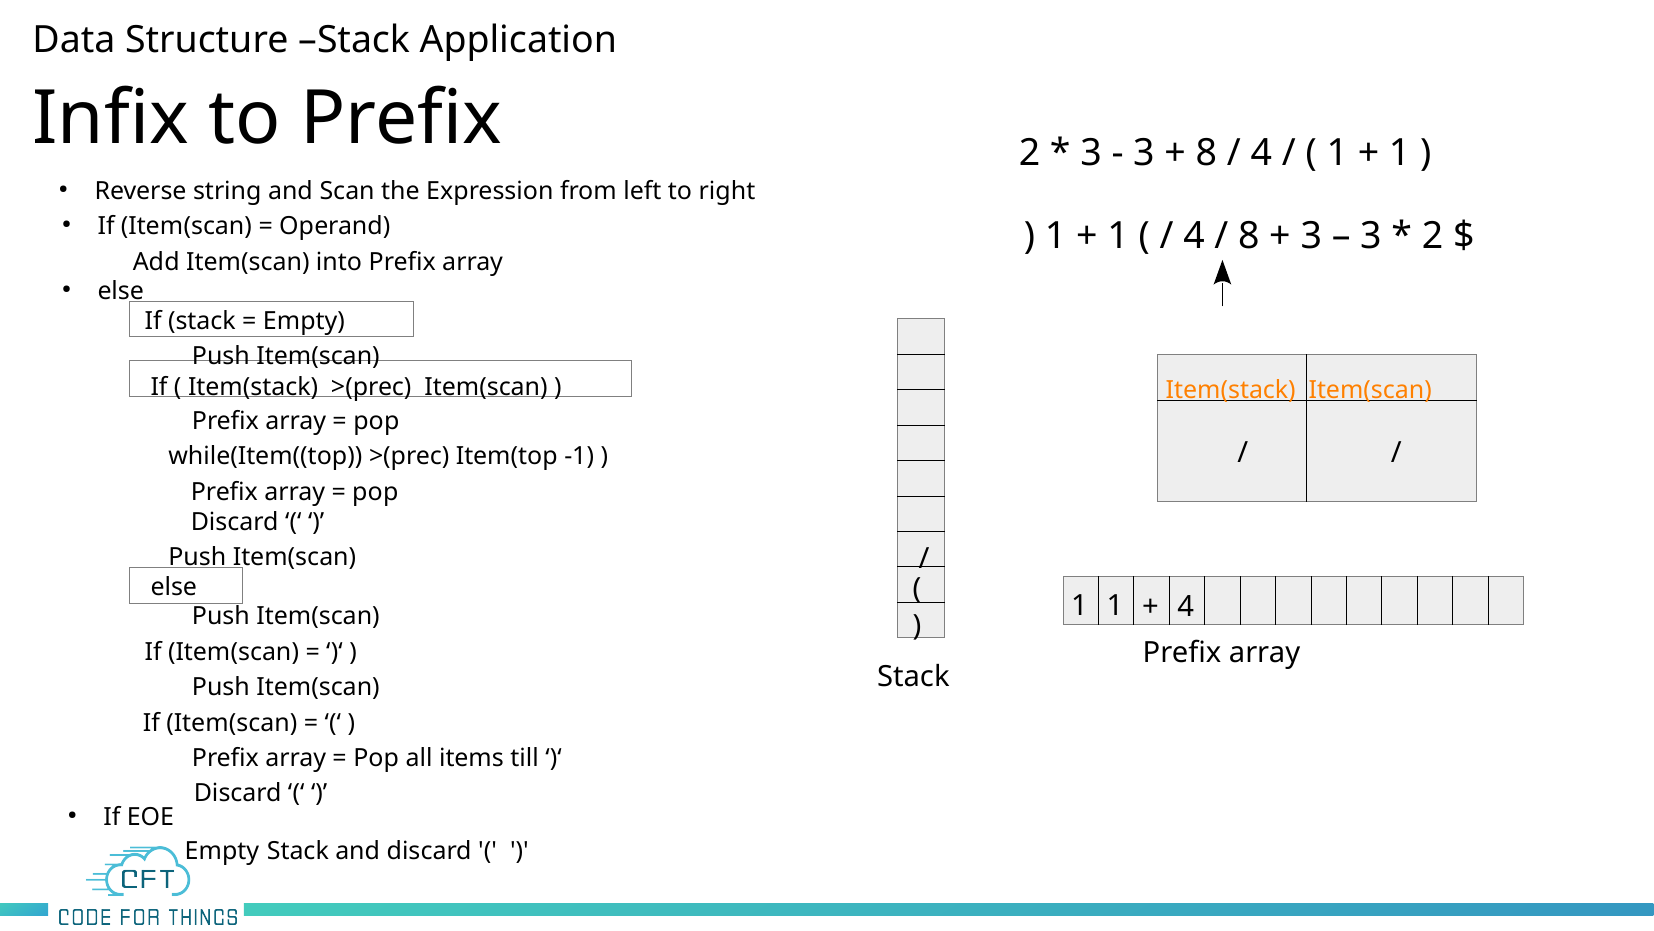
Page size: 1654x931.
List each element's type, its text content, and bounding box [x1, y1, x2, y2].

text_box [1489, 576, 1524, 625]
text_box 2 * 3 - 3 + 8 / 4 / ( 1 + 1 ) [968, 118, 1554, 178]
text_box Prefix array = pop [141, 395, 498, 430]
text_box [1157, 410, 1306, 502]
text_box Push Item(scan) [141, 590, 414, 625]
text_box [897, 390, 945, 425]
title Data Structure –Stack Application Infix to Prefix [32, 12, 1536, 166]
text_box Reverse string and Scan the Expression from left to right [44, 165, 960, 225]
text_box [897, 426, 945, 460]
text_box Prefix array = pop [140, 466, 442, 526]
text_box [1205, 576, 1240, 624]
text_box [1307, 354, 1477, 360]
text_box [897, 497, 945, 531]
text_box [897, 461, 945, 496]
text_box If (Item(scan) = ‘(‘ ) [92, 696, 449, 756]
text_box 4 [1162, 577, 1211, 627]
text_box ) [897, 609, 943, 646]
text_box [1453, 576, 1488, 625]
text_box Push Item(scan) [118, 531, 390, 576]
text_box [1276, 576, 1311, 624]
text_box [1241, 576, 1275, 624]
text_box / [1222, 423, 1267, 473]
text_box Prefix array [1128, 624, 1341, 674]
text_box Stack [862, 647, 973, 697]
text_box If (Item(scan) = Operand) [47, 200, 491, 260]
text_box Discard ‘(‘ ‘)’ [143, 767, 475, 812]
text_box [1307, 410, 1477, 502]
text_box else [100, 561, 243, 621]
text_box [897, 318, 945, 354]
text_box If EOE [53, 791, 201, 836]
text_box [1157, 354, 1306, 360]
text_box ) 1 + 1 ( / 4 / 8 + 3 – 3 * 2 $ [973, 200, 1577, 260]
text_box [897, 355, 945, 389]
text_box + [1127, 577, 1162, 627]
text_box If (stack = Empty) [94, 295, 449, 355]
text_box else [47, 265, 213, 325]
text_box [1418, 576, 1452, 625]
text_box If (Item(scan) = ‘)‘ ) [94, 625, 508, 671]
text_box Add Item(scan) into Prefix array [82, 236, 780, 286]
text_box / [1376, 423, 1417, 473]
text_box [1382, 576, 1417, 625]
text_box Discard ‘(‘ ‘)’ [140, 496, 376, 531]
picture [59, 846, 237, 925]
text_box [1347, 576, 1381, 625]
text_box / [903, 529, 944, 559]
text_box 1 [1091, 577, 1127, 627]
text_box ( [897, 559, 953, 609]
text_box 1 [1056, 576, 1105, 627]
text_box while(Item((top)) >(prec) Item(top -1) ) [118, 430, 762, 489]
text_box [897, 532, 903, 559]
text_box Empty Stack and discard '(' ')' [134, 820, 656, 880]
text_box Push Item(scan) [141, 330, 473, 390]
text_box Item(stack) Item(scan) [1115, 360, 1483, 410]
text_box If ( Item(stack) >(prec) Item(scan) ) [100, 360, 632, 406]
text_box Prefix array = Pop all items till ‘)‘ [141, 732, 685, 792]
text_box Push Item(scan) [141, 661, 473, 706]
text_box [1312, 576, 1346, 625]
